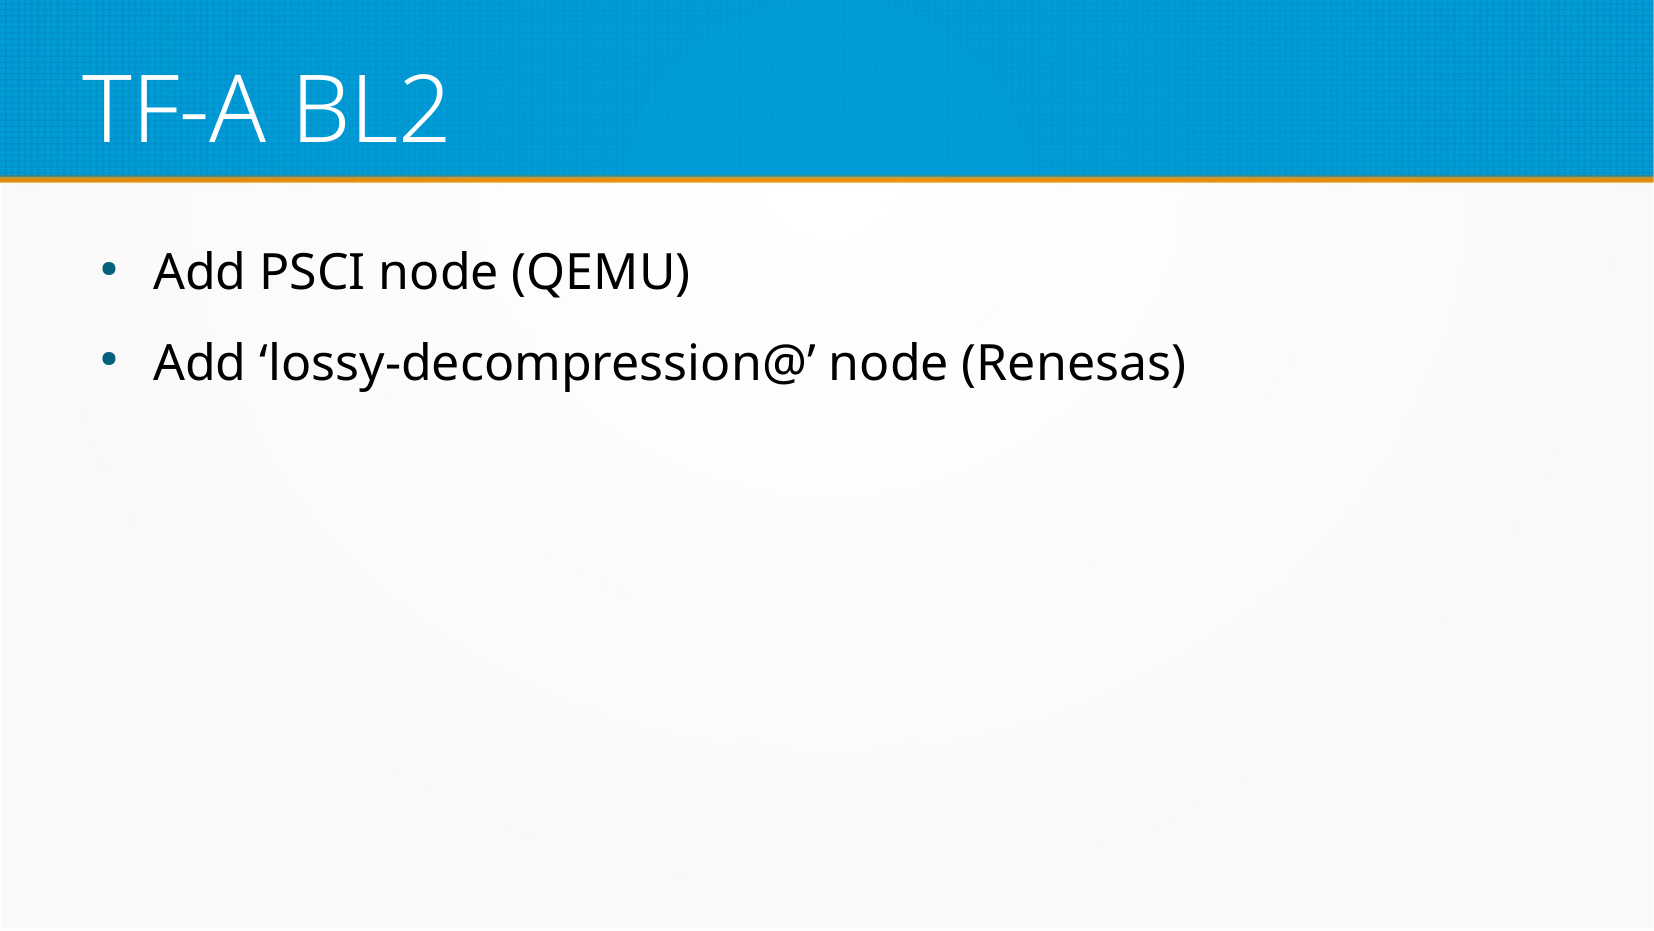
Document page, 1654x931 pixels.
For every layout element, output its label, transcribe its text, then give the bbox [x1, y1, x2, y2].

title TF-A BL2 [82, 14, 1571, 171]
list Add PSCI node (QEMU) Add ‘lossy-decompression@’ node (Renesas) [82, 236, 1563, 811]
picture [0, 175, 1654, 931]
